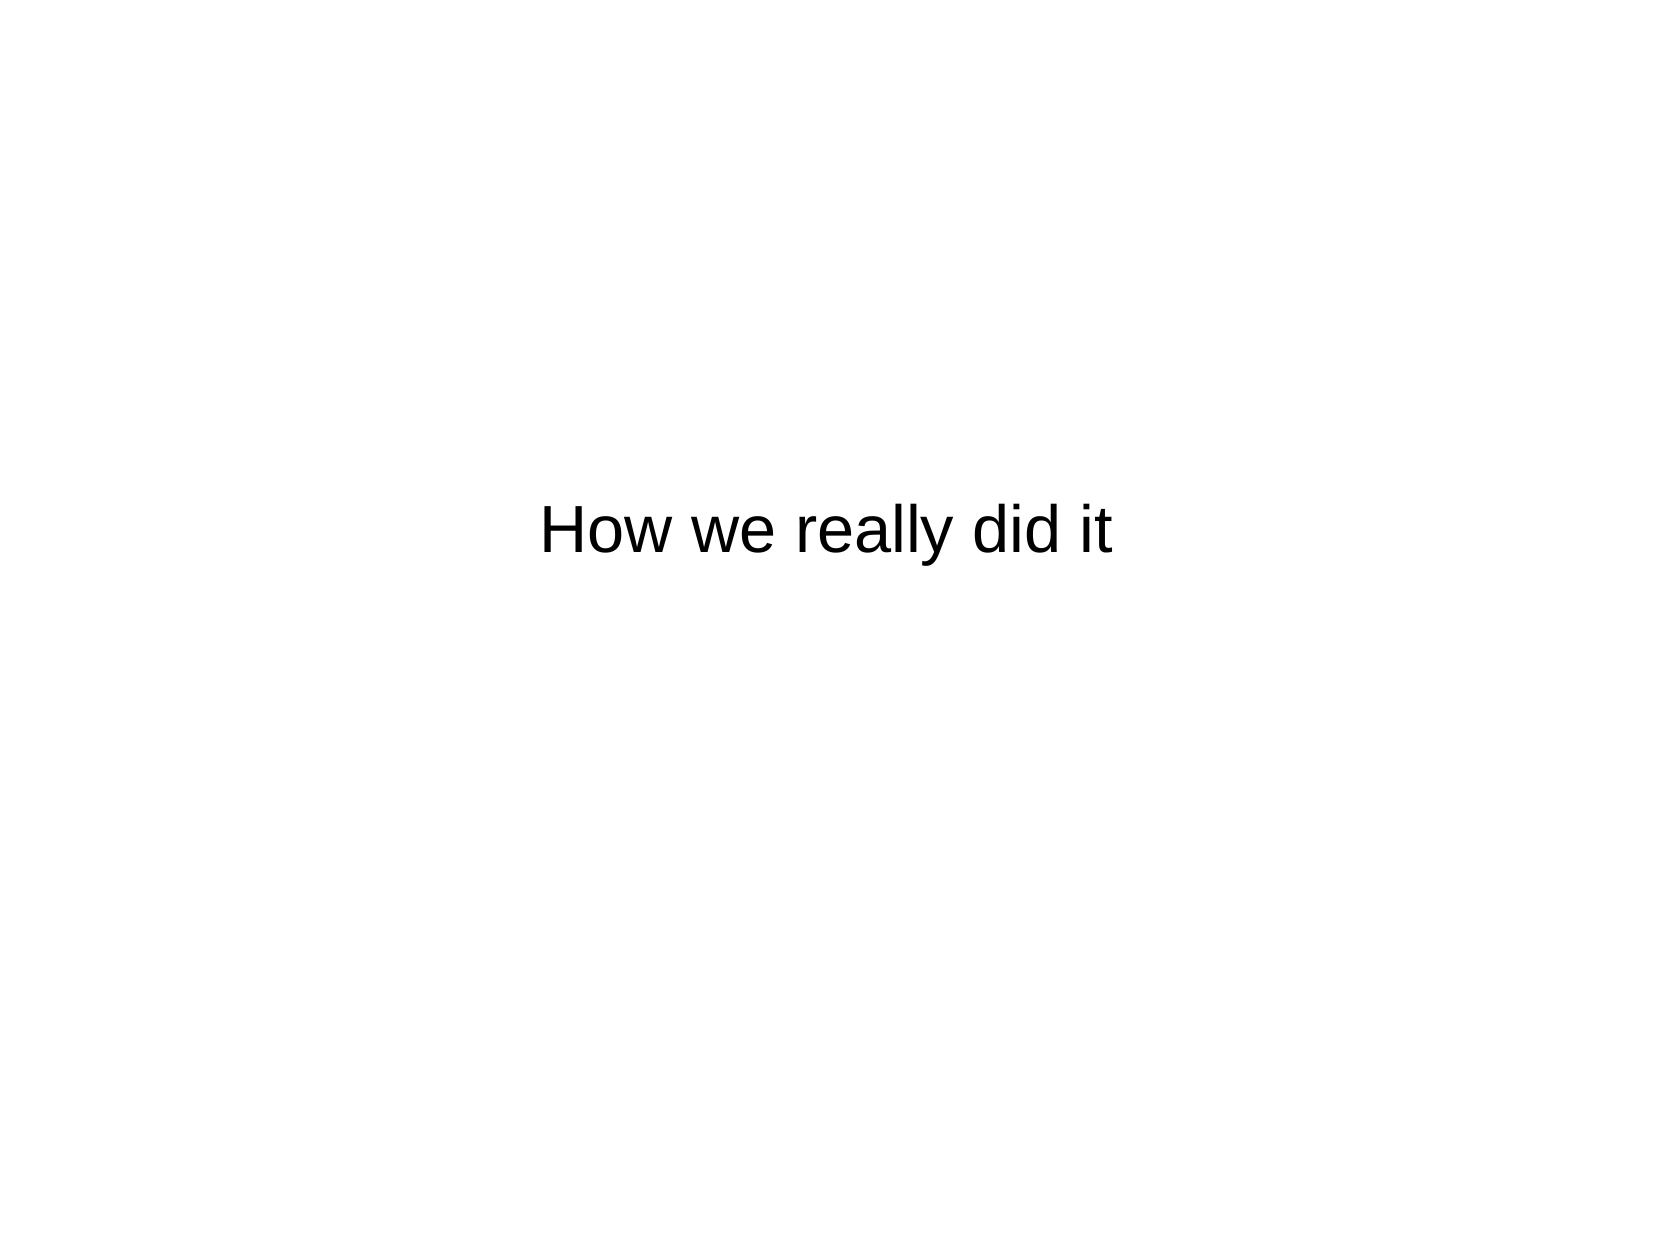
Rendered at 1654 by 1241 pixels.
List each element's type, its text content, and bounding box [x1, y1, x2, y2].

subtitle How we really did it [82, 49, 1571, 1010]
